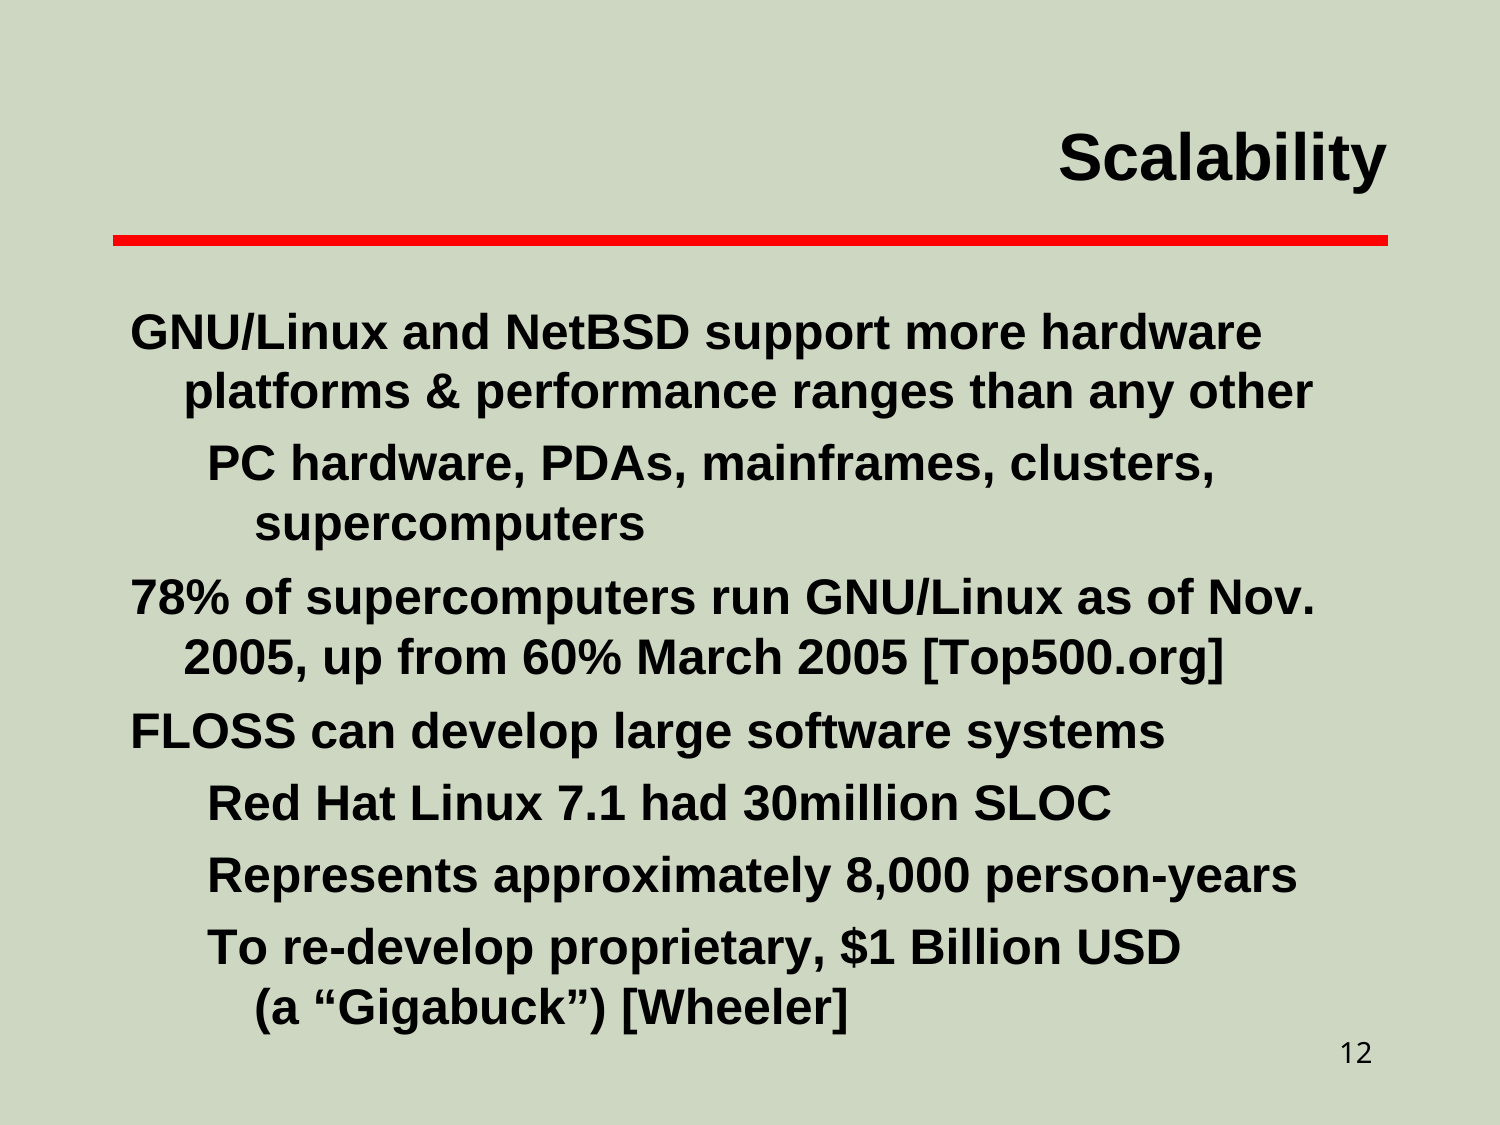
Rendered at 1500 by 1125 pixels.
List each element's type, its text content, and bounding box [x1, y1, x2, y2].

title Scalability [337, 85, 1388, 224]
list GNU/Linux and NetBSD support more hardware platforms & performance ranges than any other PC hardware, PDAs, mainframes, clusters, supercomputers 78% of supercomputers run GNU/Linux as of Nov. 2005, up from 60% March 2005 [Top500.org] FLOSS can develop large software systems Red Hat Linux 7.1 had 30million SLOC Represents approximately 8,000 person-years To re-develop proprietary, $1 Billion USD (a “Gigabuck”) [Wheeler] [112, 299, 1388, 1046]
